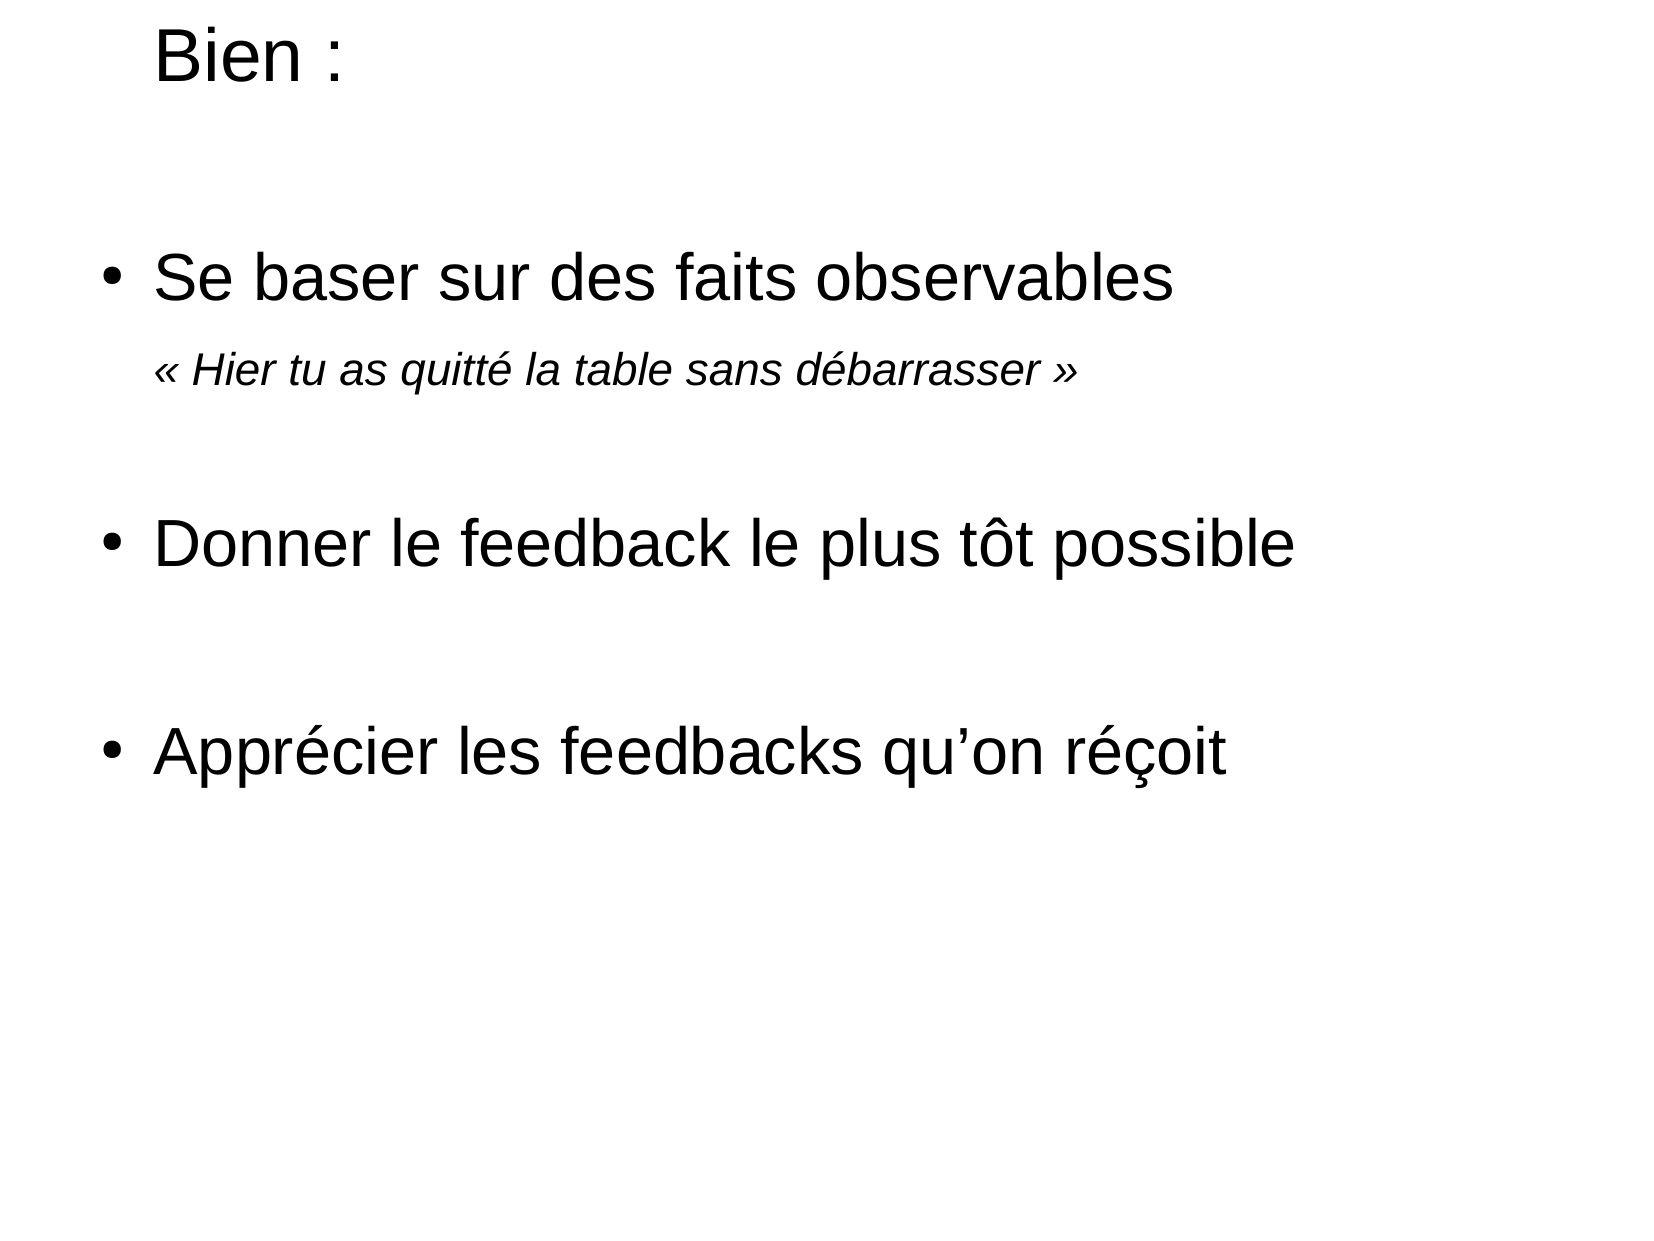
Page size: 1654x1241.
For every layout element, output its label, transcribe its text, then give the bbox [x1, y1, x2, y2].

list Bien : Se baser sur des faits observables « Hier tu as quitté la table sans débarrasser » Donner le feedback le plus tôt possible Apprécier les feedbacks qu’on réçoit [82, 13, 1571, 1182]
